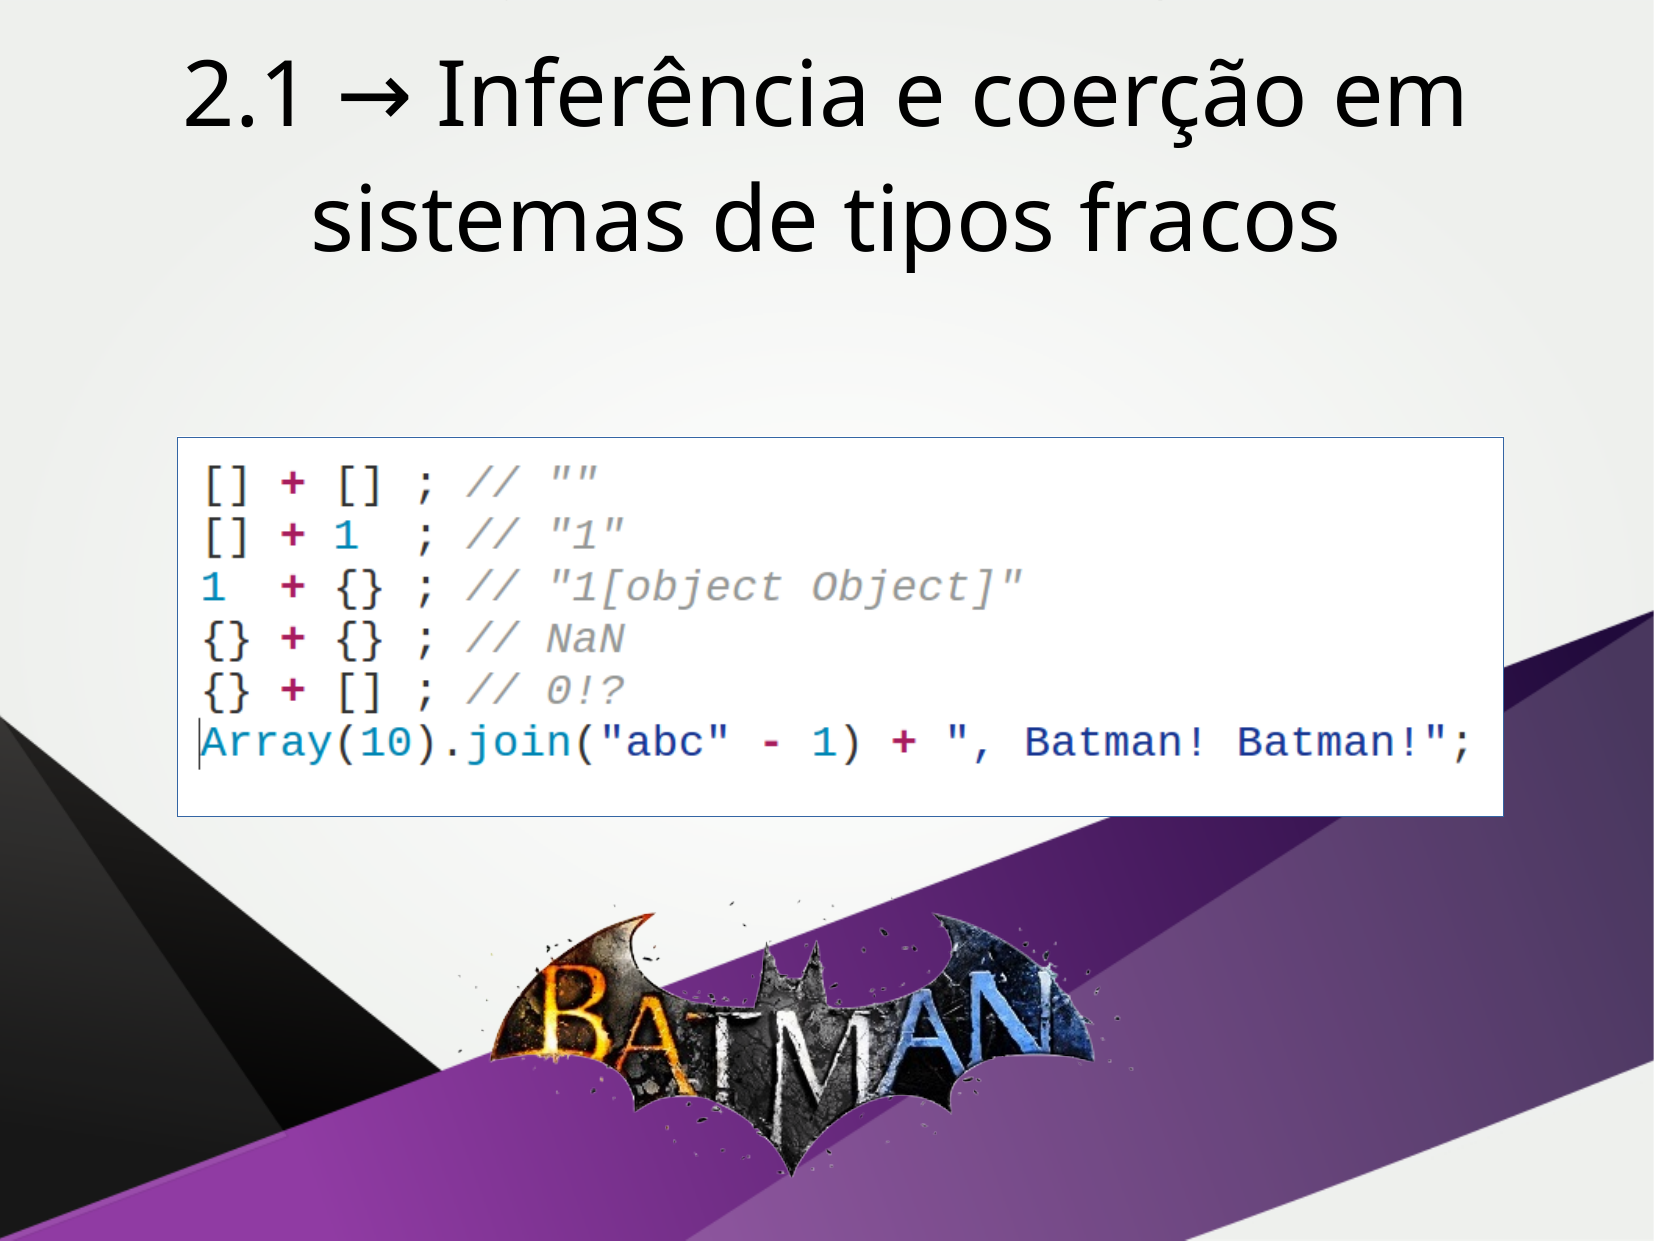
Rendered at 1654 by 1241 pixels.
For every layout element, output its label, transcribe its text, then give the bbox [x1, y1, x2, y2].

title 2.1 → Inferência e coerção em sistemas de tipos fracos [82, 43, 1571, 263]
picture [0, 0, 1654, 1241]
